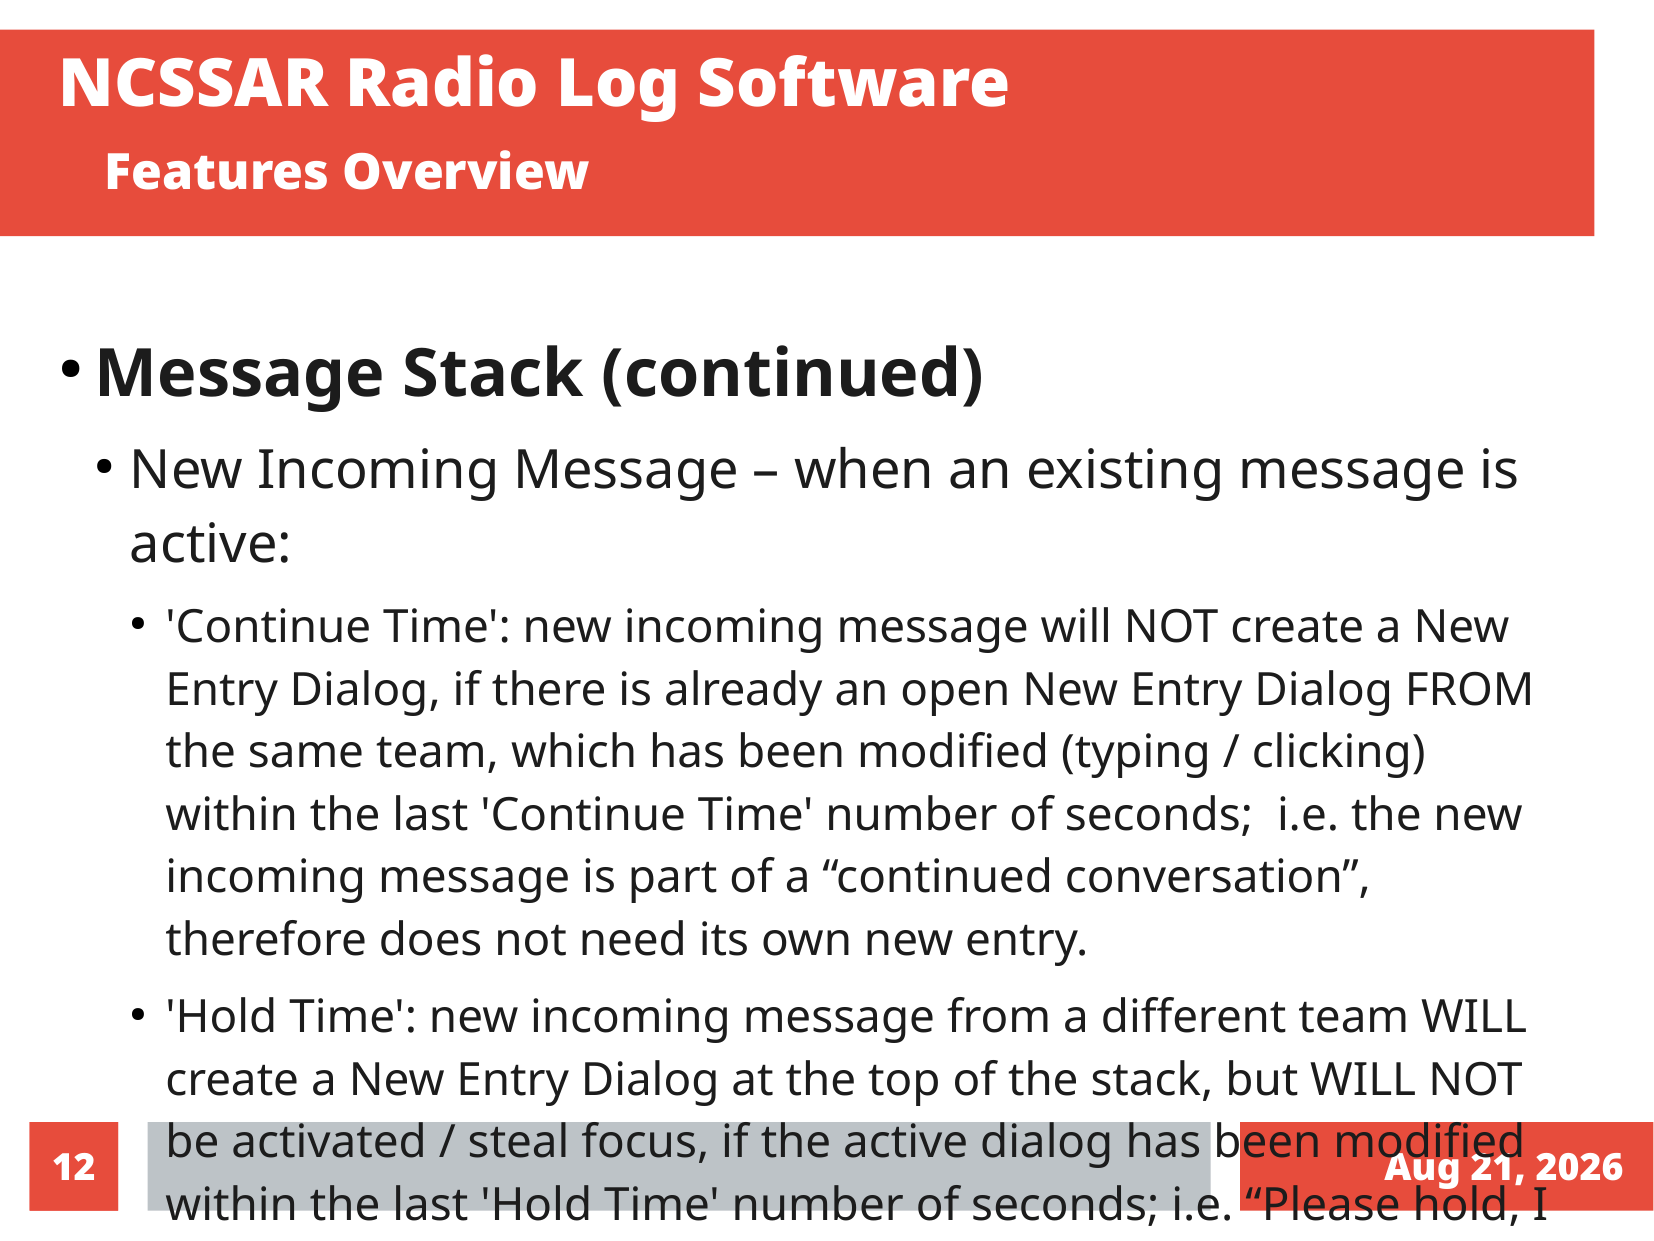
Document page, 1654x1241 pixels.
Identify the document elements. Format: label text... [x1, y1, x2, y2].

title NCSSAR Radio Log Software Features Overview [59, 48, 1595, 207]
subtitle Message Stack (continued) New Incoming Message – when an existing message is active: 'Continue Time': new incoming message will NOT create a New Entry Dialog, if there is already an open New Entry Dialog FROM the same team, which has been modified (typing / clicking) within the last 'Continue Time' number of seconds; i.e. the new incoming message is part of a “continued conversation”, therefore does not need its own new entry. 'Hold Time': new incoming message from a different team WILL create a New Entry Dialog at the top of the stack, but WILL NOT be activated / steal focus, if the active dialog has been modified within the last 'Hold Time' number of seconds; i.e. “Please hold, I am still working on this message.” [59, 324, 1565, 1093]
